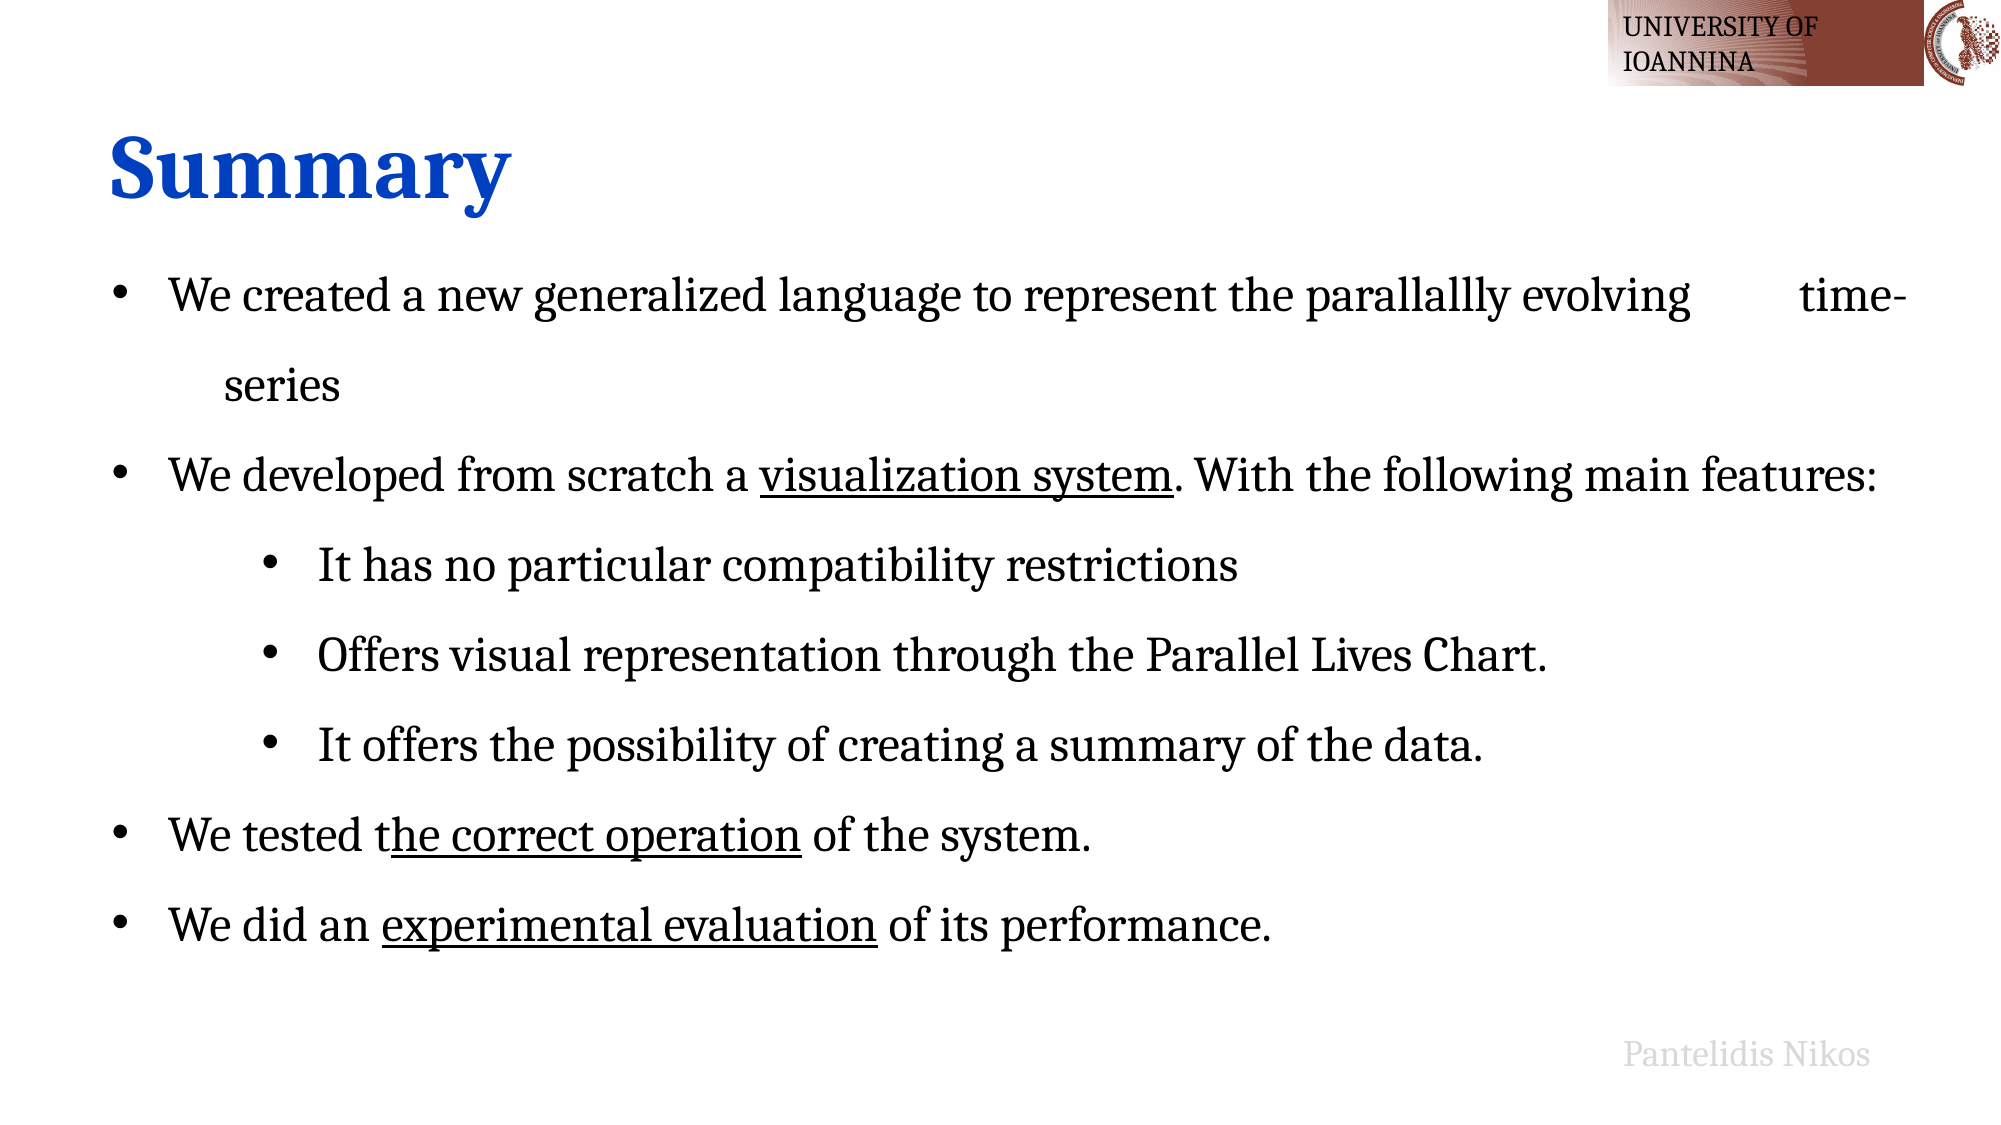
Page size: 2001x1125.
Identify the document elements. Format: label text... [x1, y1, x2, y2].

text_box Summary [96, 112, 1208, 224]
picture [1924, 0, 2001, 86]
text_box We created a new generalized language to represent the parallallly evolving time-series We developed from scratch a visualization system. With the following main features: It has no particular compatibility restrictions Offers visual representation through the Parallel Lives Chart. It offers the possibility of creating a summary of the data. We tested the correct operation of the system. We did an experimental evaluation of its performance. [96, 224, 2000, 1046]
